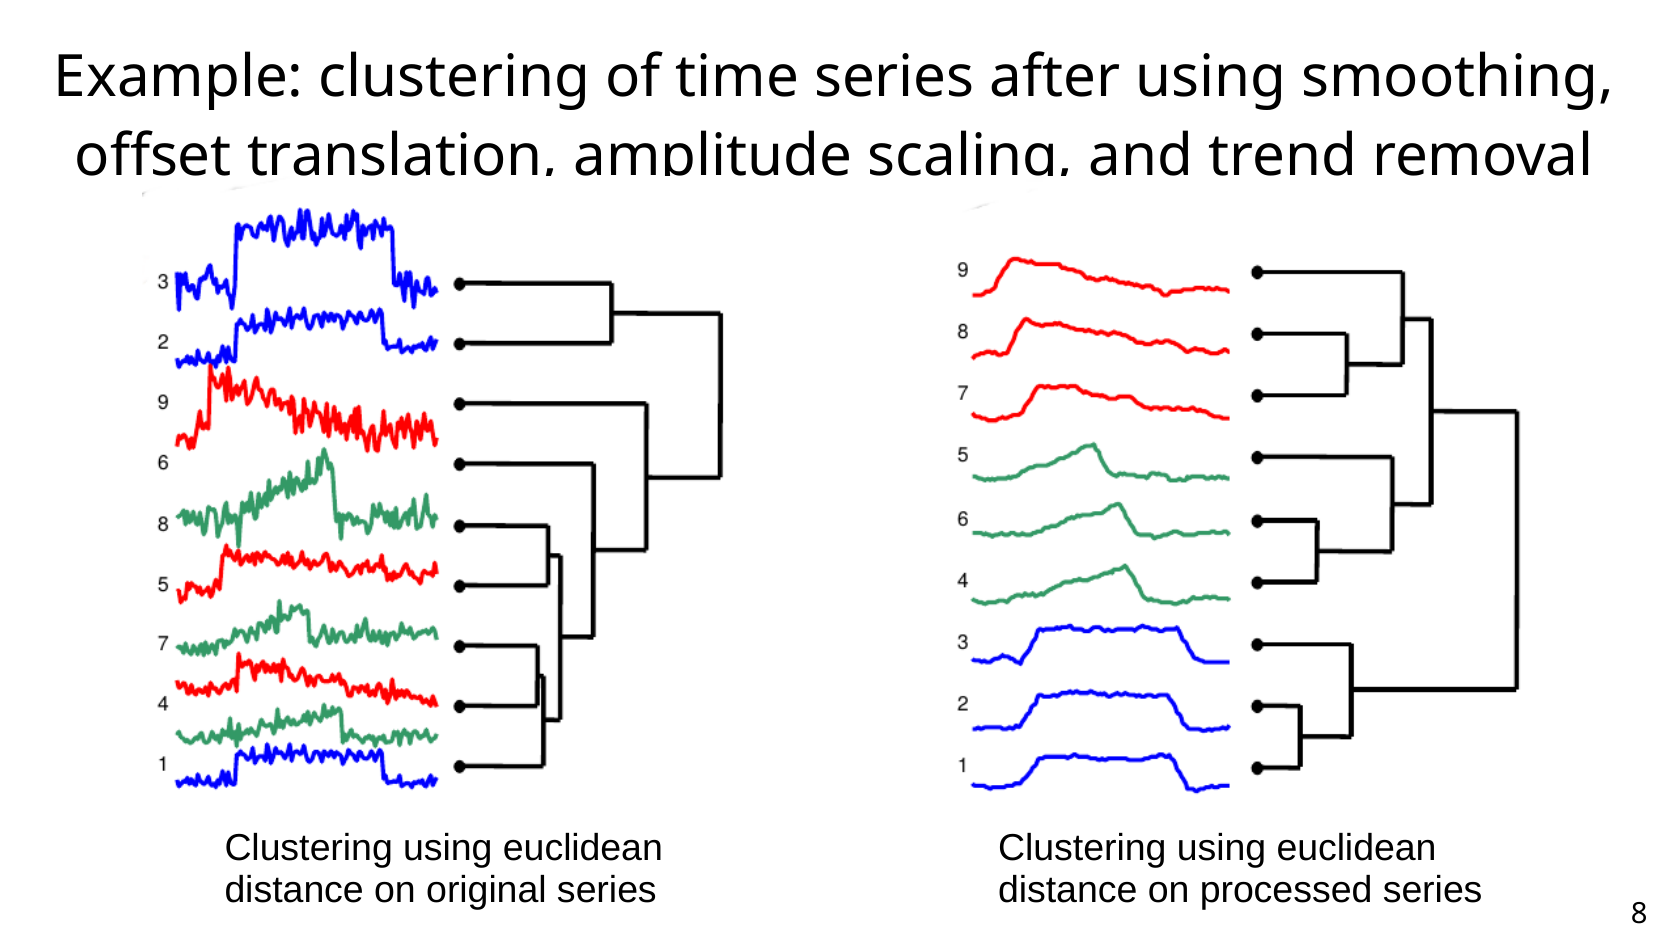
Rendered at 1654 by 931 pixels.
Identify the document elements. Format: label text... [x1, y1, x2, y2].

text_box Clustering using euclidean distance on original series [209, 819, 685, 918]
picture [142, 176, 1536, 805]
title Example: clustering of time series after using smoothing, offset translation, amplitude scaling, and trend removal [37, 1, 1631, 225]
text_box Clustering using euclidean distance on processed series [983, 819, 1549, 921]
